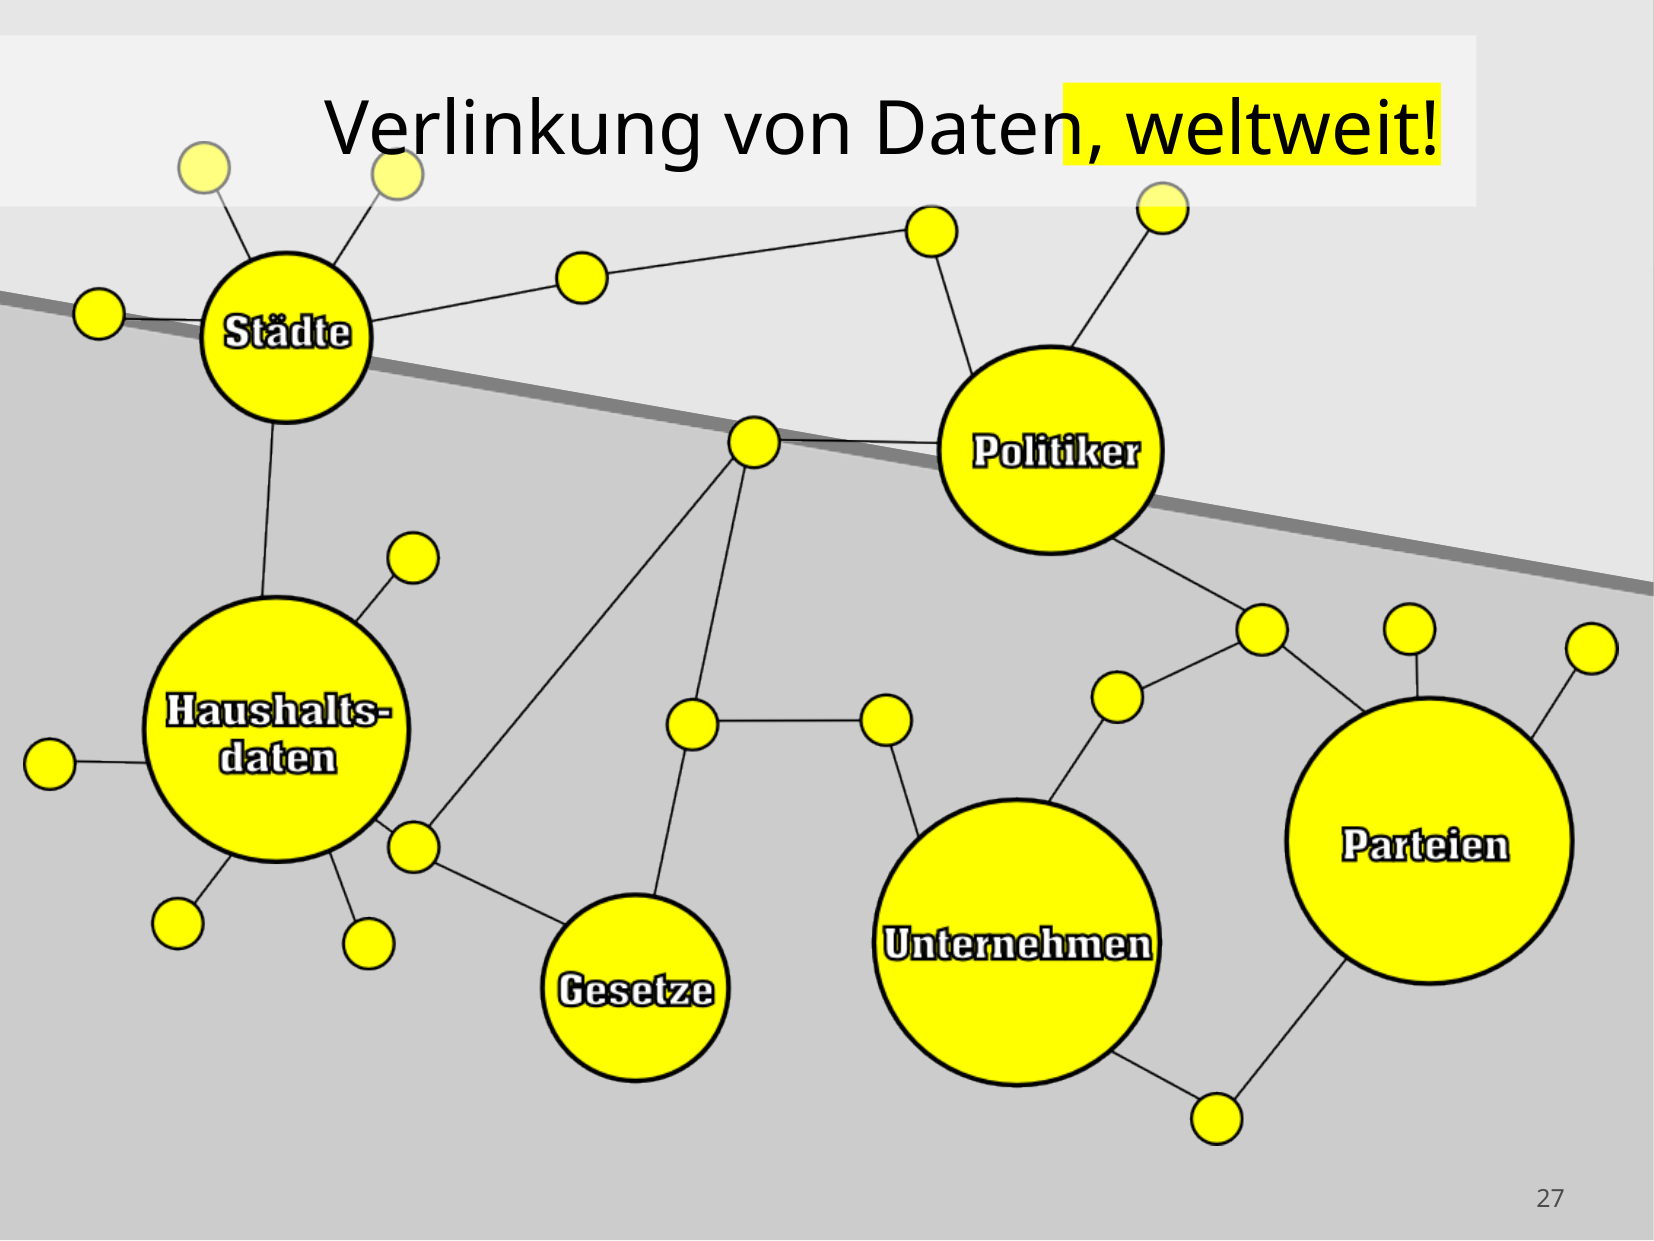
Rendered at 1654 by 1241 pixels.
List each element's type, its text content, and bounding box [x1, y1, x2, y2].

text_box Verlinkung von Daten, weltweit! [22, 61, 1441, 189]
picture [23, 141, 1619, 1146]
text_box [0, 35, 1477, 207]
